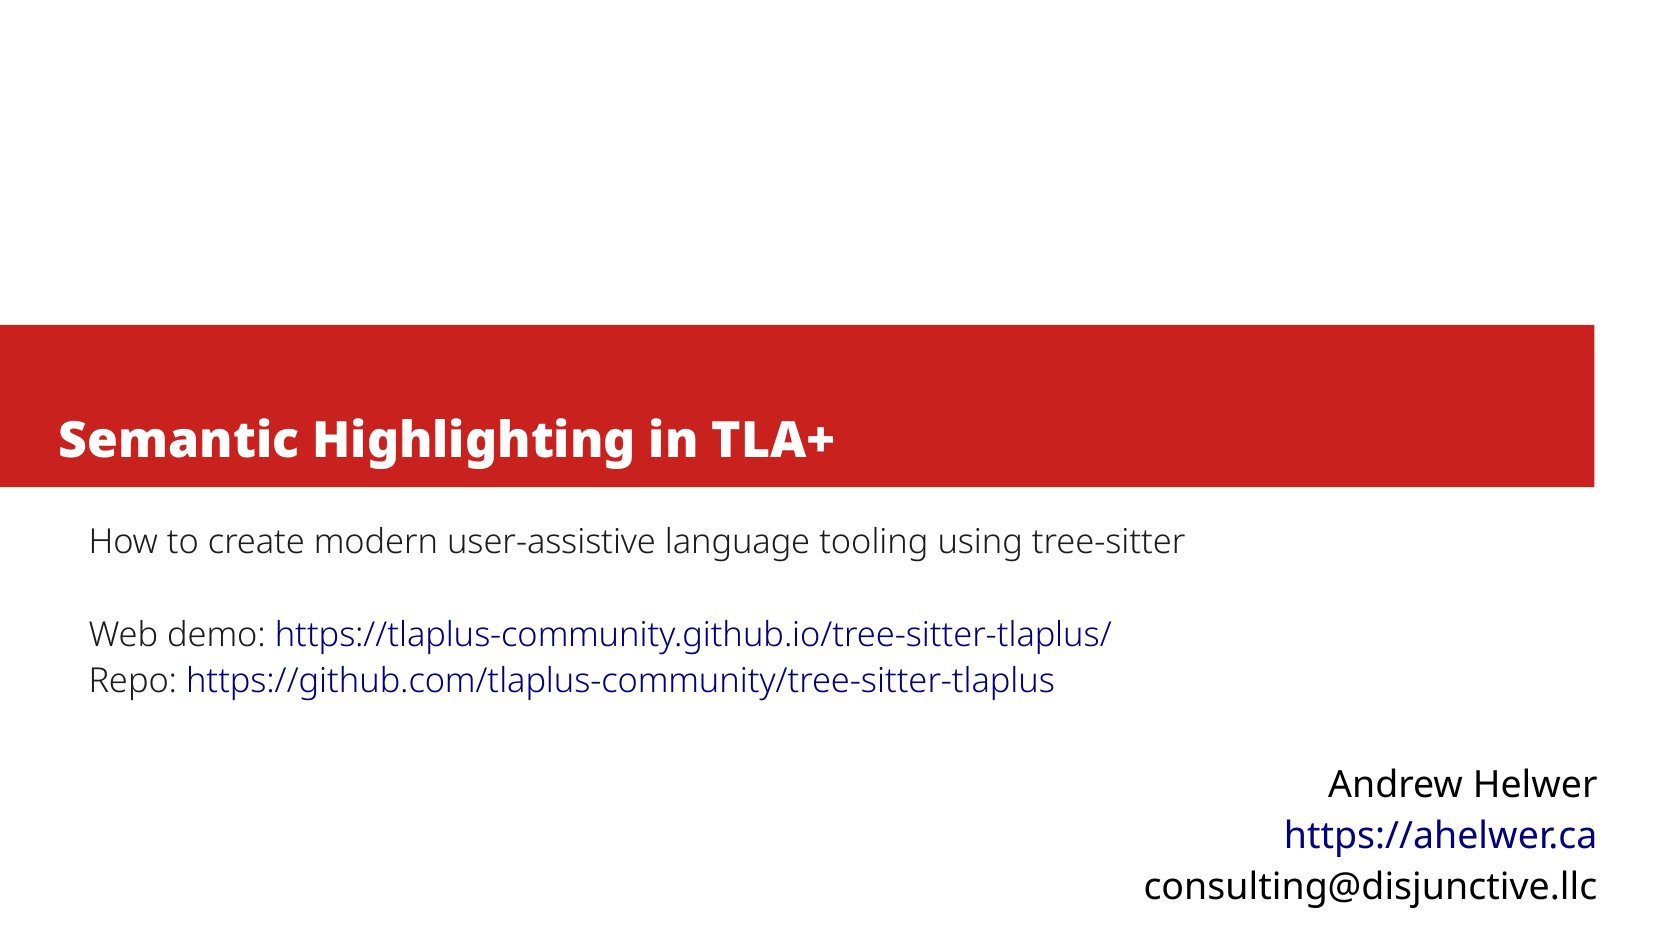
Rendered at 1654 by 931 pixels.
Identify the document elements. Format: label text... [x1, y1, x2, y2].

title Semantic Highlighting in TLA+ [59, 354, 1565, 473]
subtitle How to create modern user-assistive language tooling using tree-sitter Web demo: https://tlaplus-community.github.io/tree-sitter-tlaplus/ Repo: https://github.com/tlaplus-community/tree-sitter-tlaplus [88, 516, 1565, 601]
text_box Andrew Helwer https://ahelwer.ca consulting@disjunctive.llc [1125, 750, 1613, 907]
